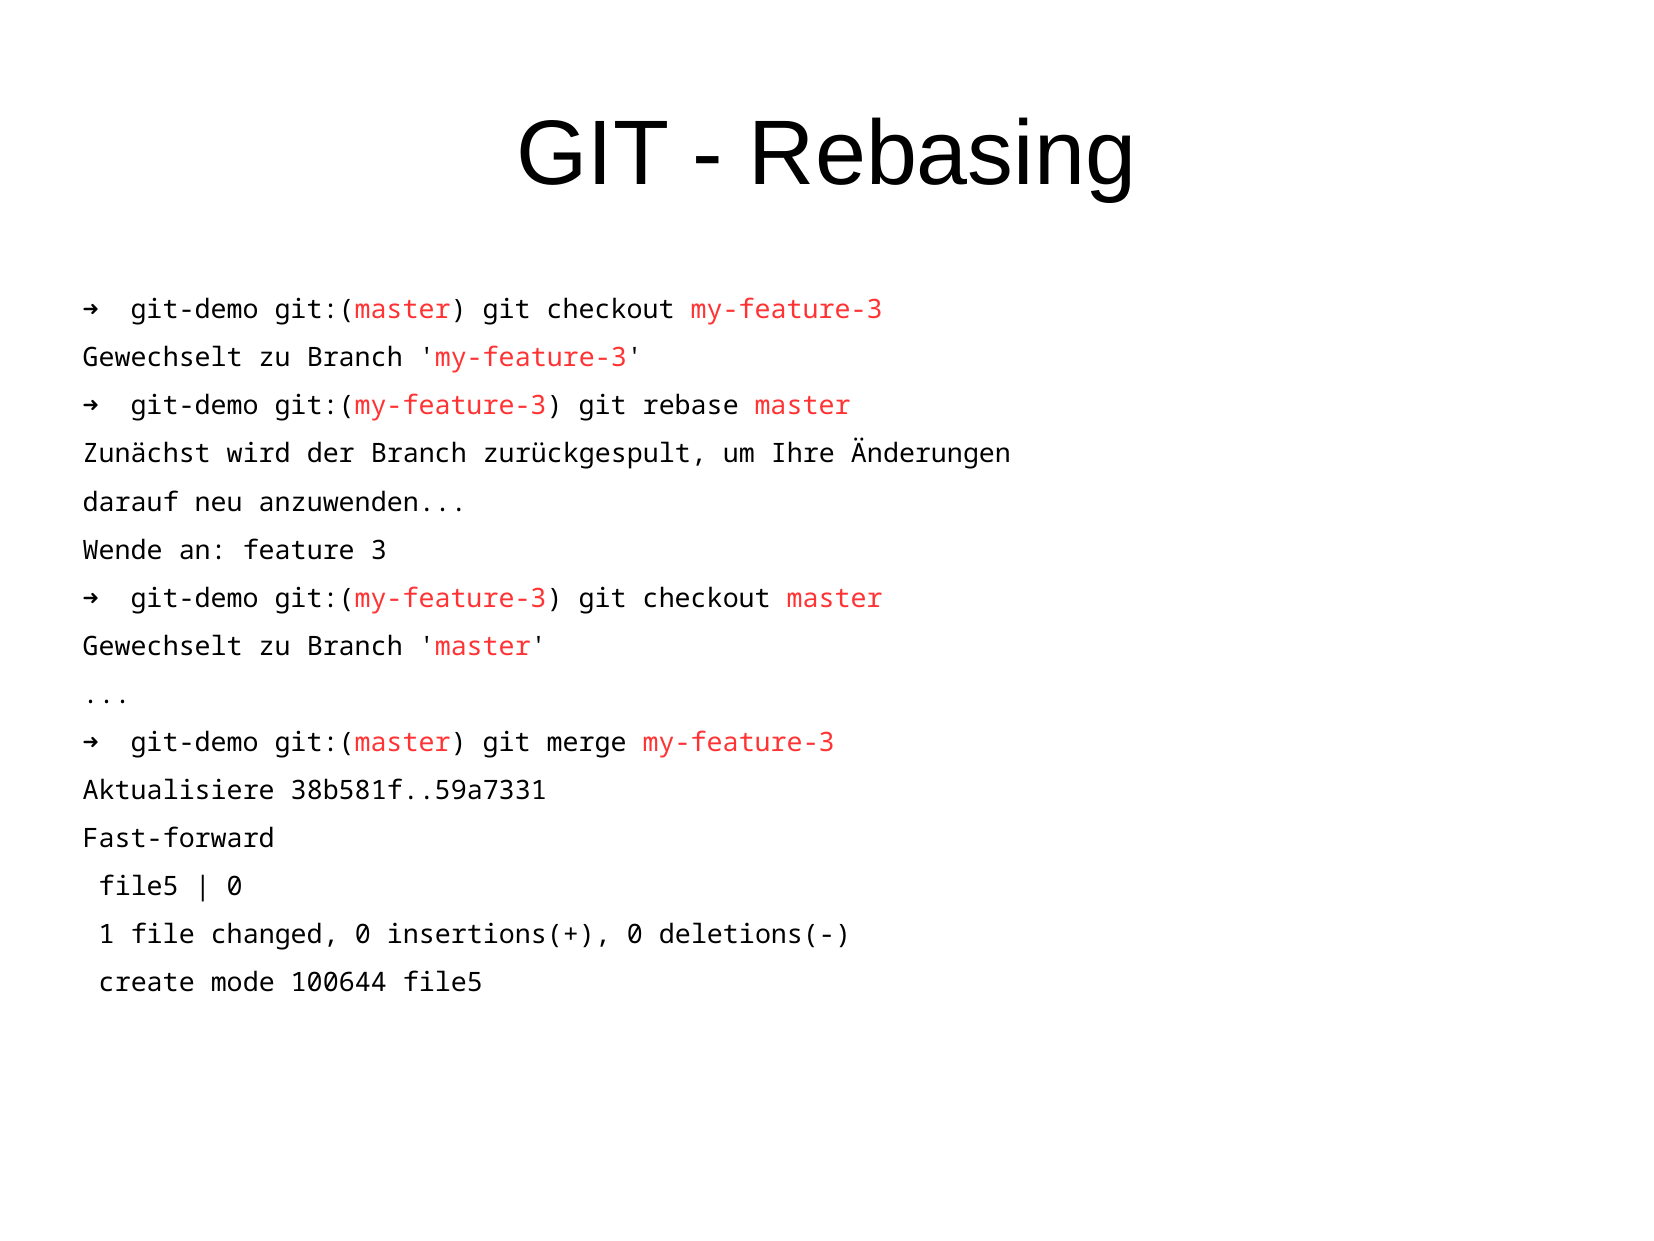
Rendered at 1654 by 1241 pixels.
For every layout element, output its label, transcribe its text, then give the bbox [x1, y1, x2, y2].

list ➜ git-demo git:(master) git checkout my-feature-3 Gewechselt zu Branch 'my-feature-3' ➜ git-demo git:(my-feature-3) git rebase master Zunächst wird der Branch zurückgespult, um Ihre Änderungen darauf neu anzuwenden... Wende an: feature 3 ➜ git-demo git:(my-feature-3) git checkout master Gewechselt zu Branch 'master' ... ➜ git-demo git:(master) git merge my-feature-3 Aktualisiere 38b581f..59a7331 Fast-forward file5 | 0 1 file changed, 0 insertions(+), 0 deletions(-) create mode 100644 file5 [82, 290, 1571, 1010]
title GIT - Rebasing [82, 49, 1571, 257]
